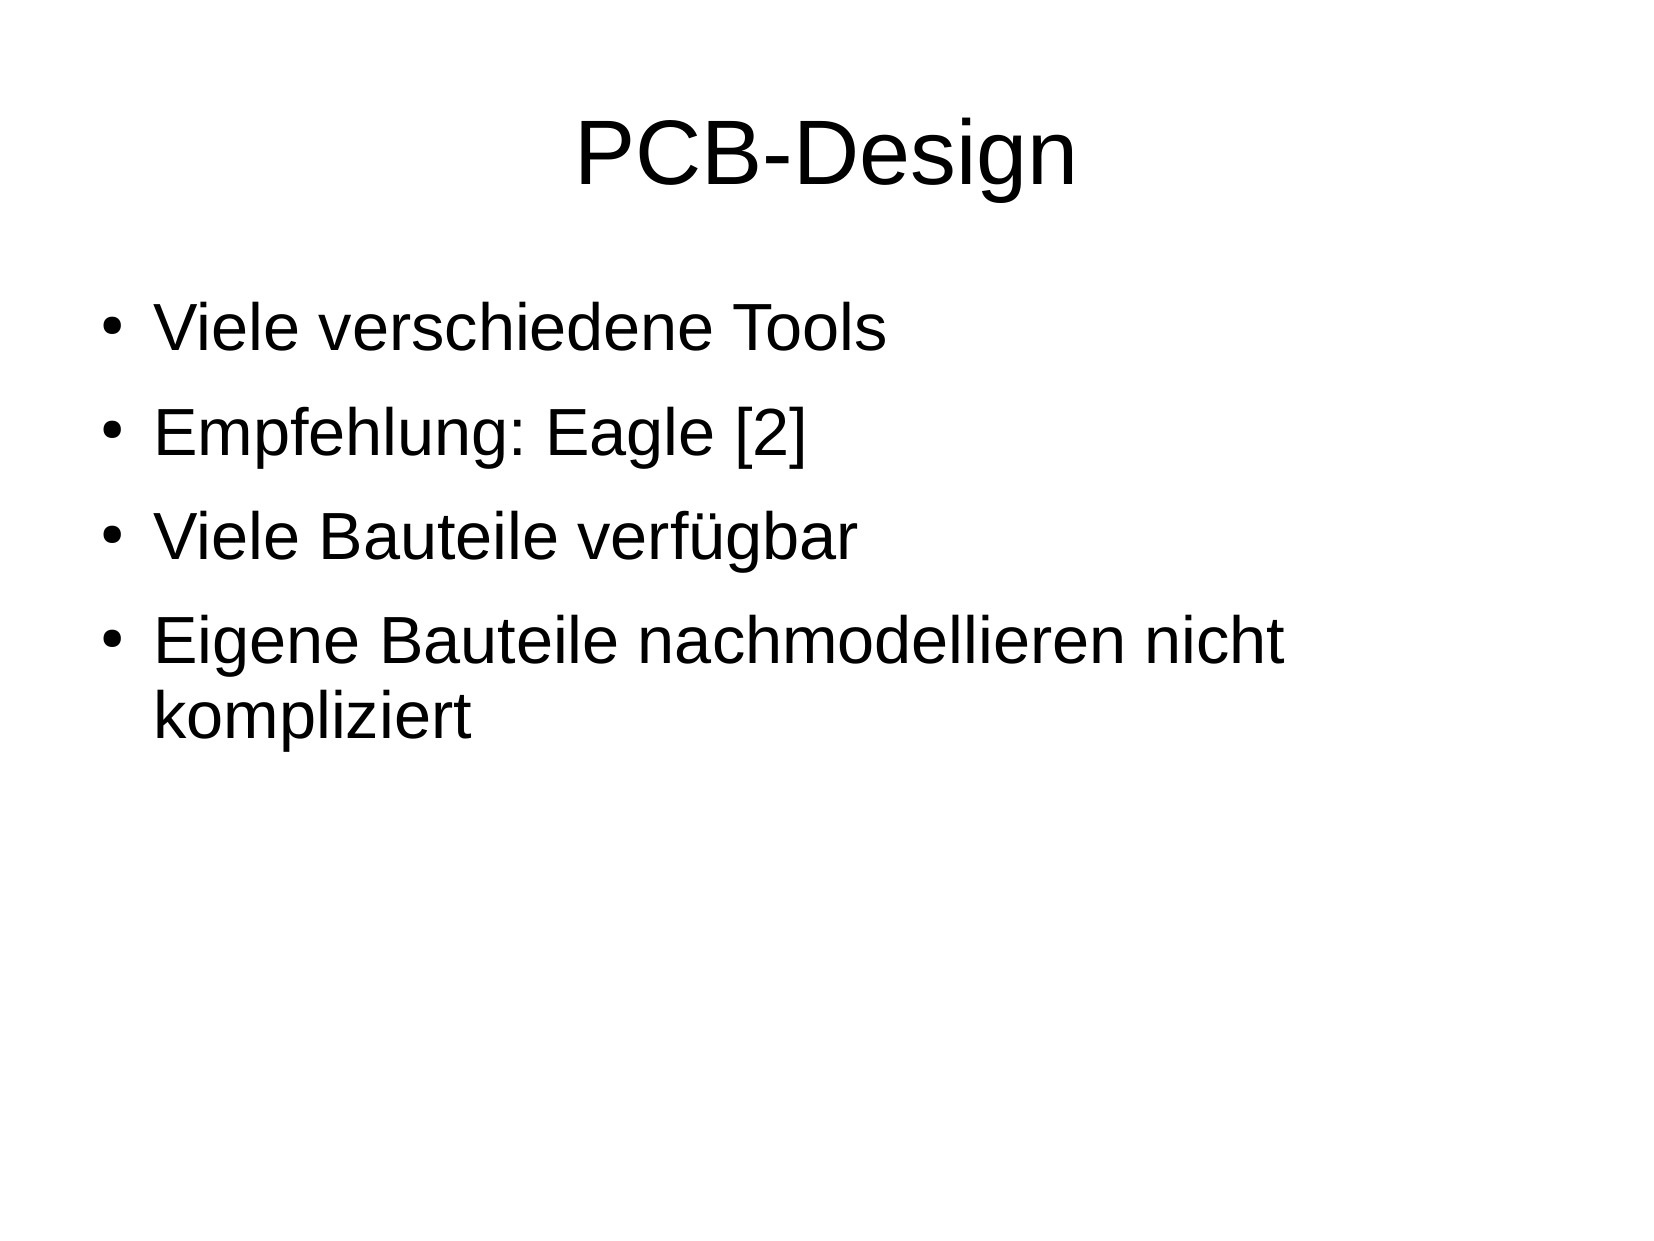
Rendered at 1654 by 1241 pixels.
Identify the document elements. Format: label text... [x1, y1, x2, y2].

list Viele verschiedene Tools Empfehlung: Eagle [2] Viele Bauteile verfügbar Eigene Bauteile nachmodellieren nicht kompliziert [82, 290, 1538, 1010]
title PCB-Design [82, 49, 1571, 257]
